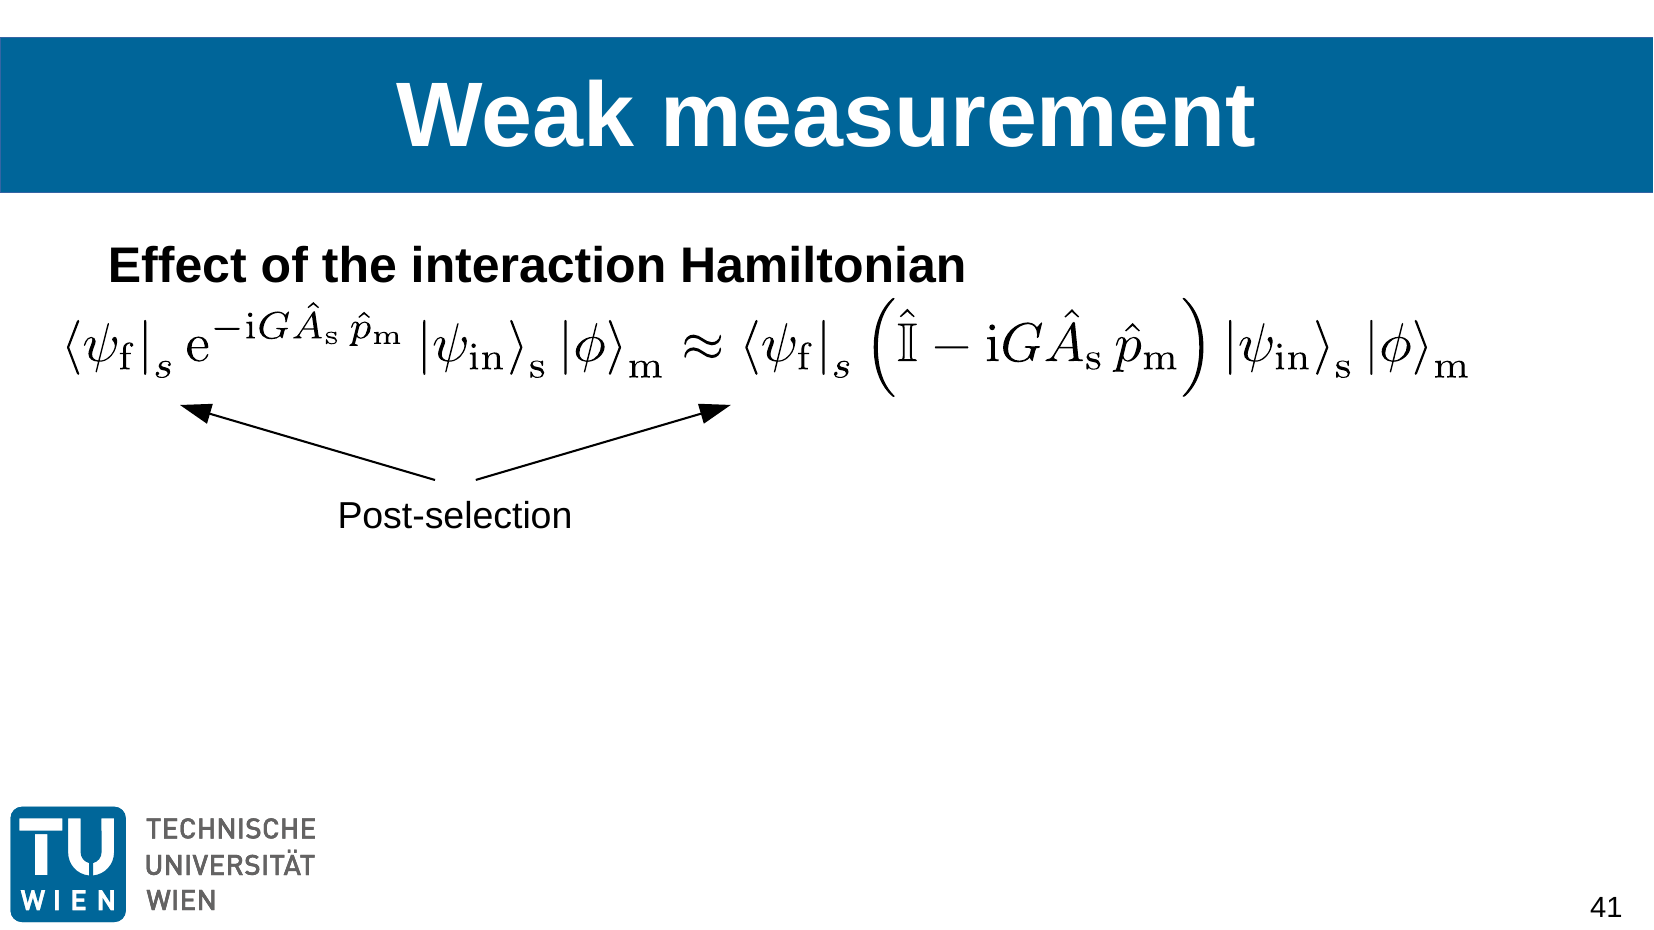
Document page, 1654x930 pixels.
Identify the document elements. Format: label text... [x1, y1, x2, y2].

title Weak measurement [0, 37, 1653, 193]
text_box Post-selection [322, 486, 588, 544]
list Effect of the interaction Hamiltonian [107, 236, 1186, 285]
picture [45, 285, 1485, 406]
